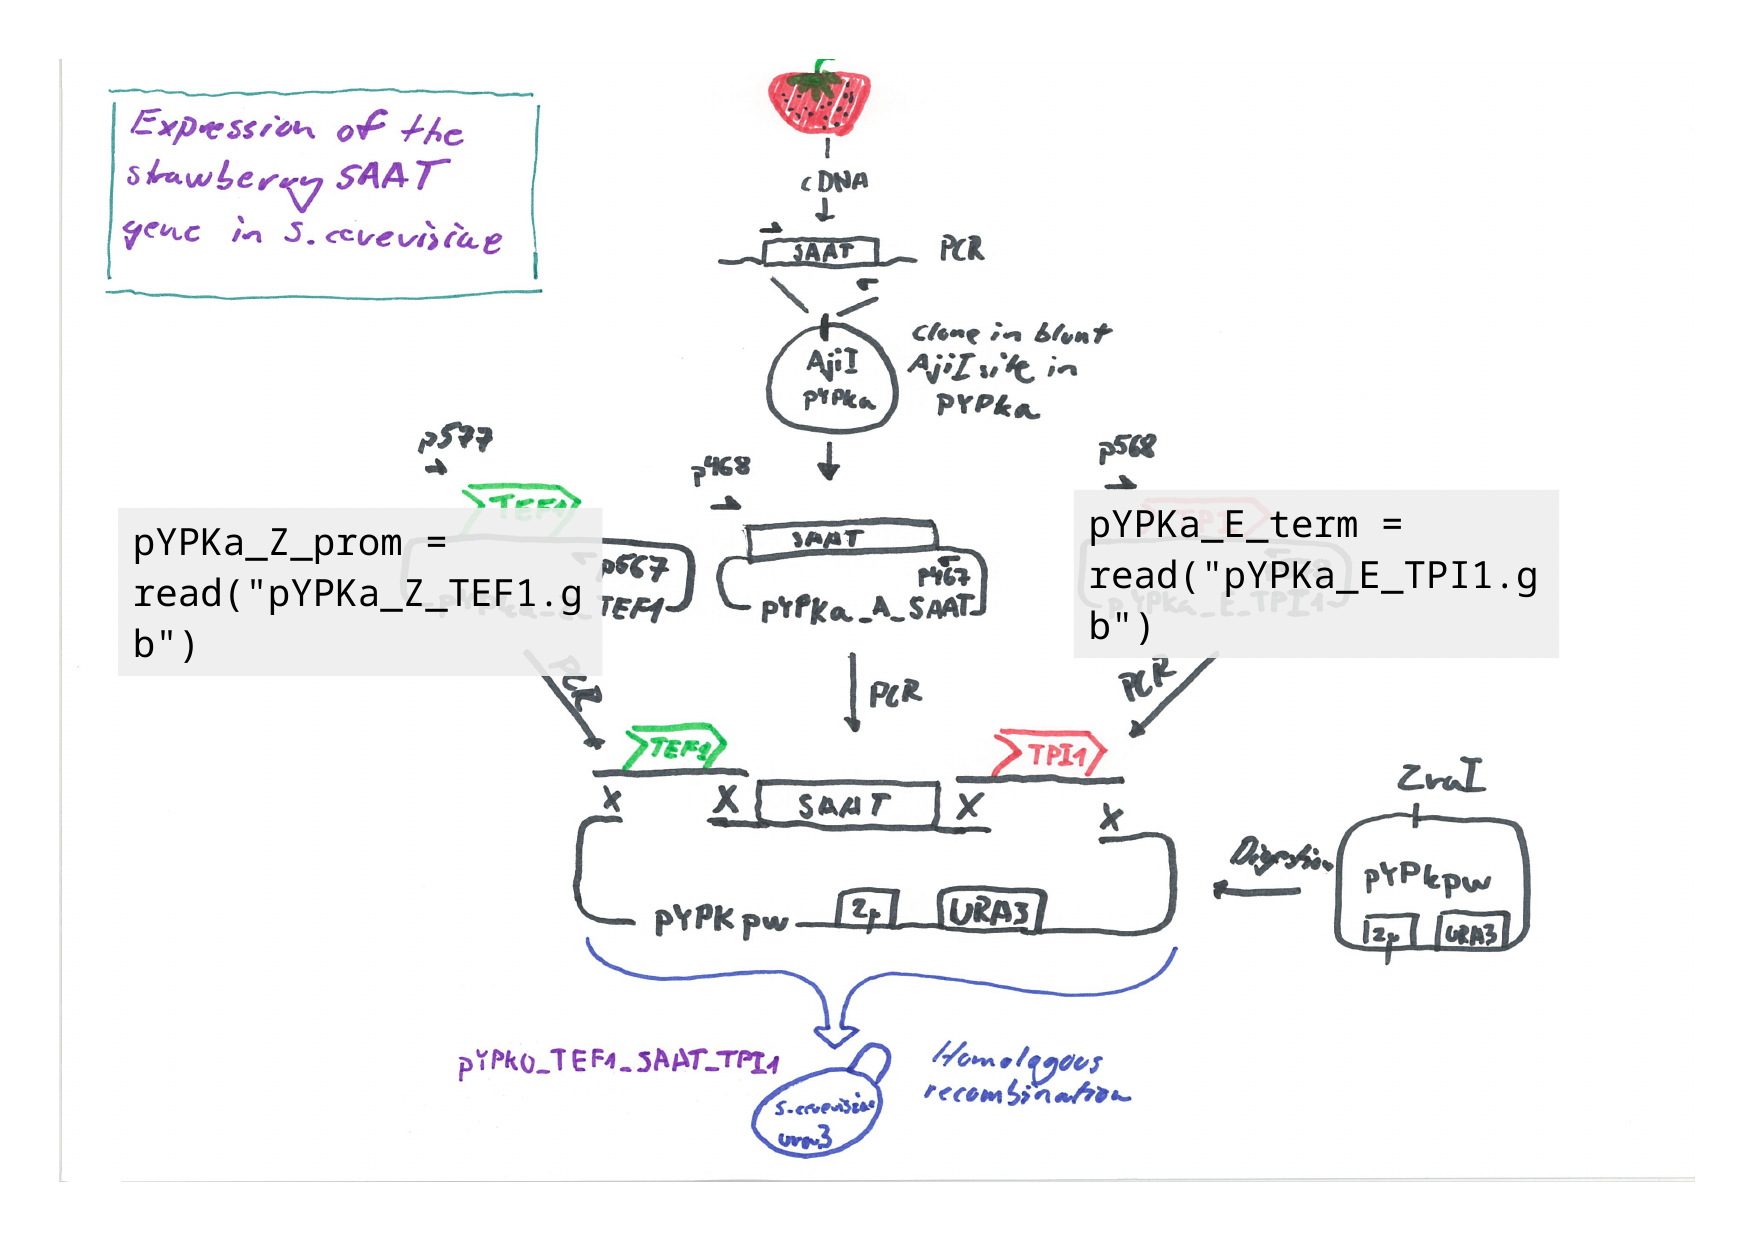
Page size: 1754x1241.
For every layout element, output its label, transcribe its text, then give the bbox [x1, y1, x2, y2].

text_box pYPKa_Z_prom = read("pYPKa_Z_TEF1.gb") [118, 507, 603, 624]
text_box pYPKa_E_term = read("pYPKa_E_TPI1.gb") [1073, 489, 1560, 606]
picture [59, 59, 1695, 1182]
